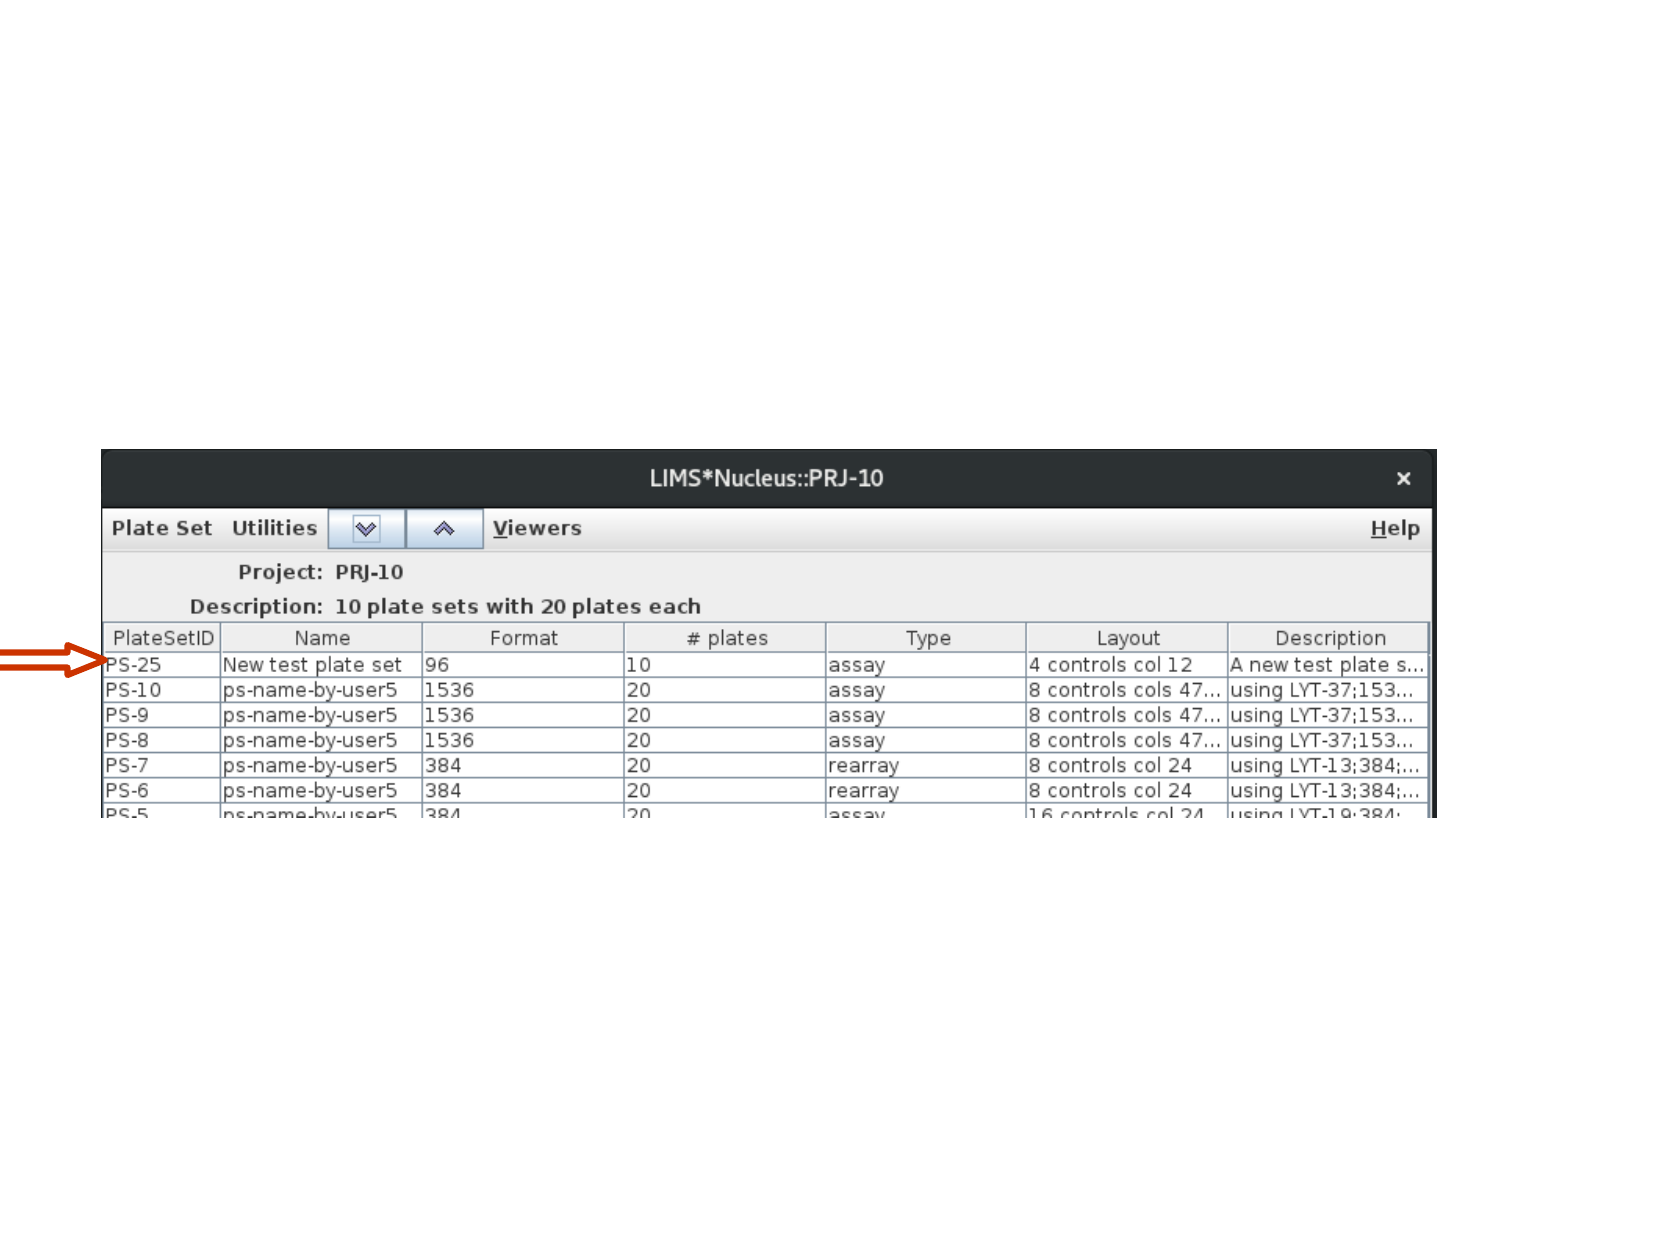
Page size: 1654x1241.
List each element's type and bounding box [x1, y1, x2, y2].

picture [101, 449, 1437, 818]
